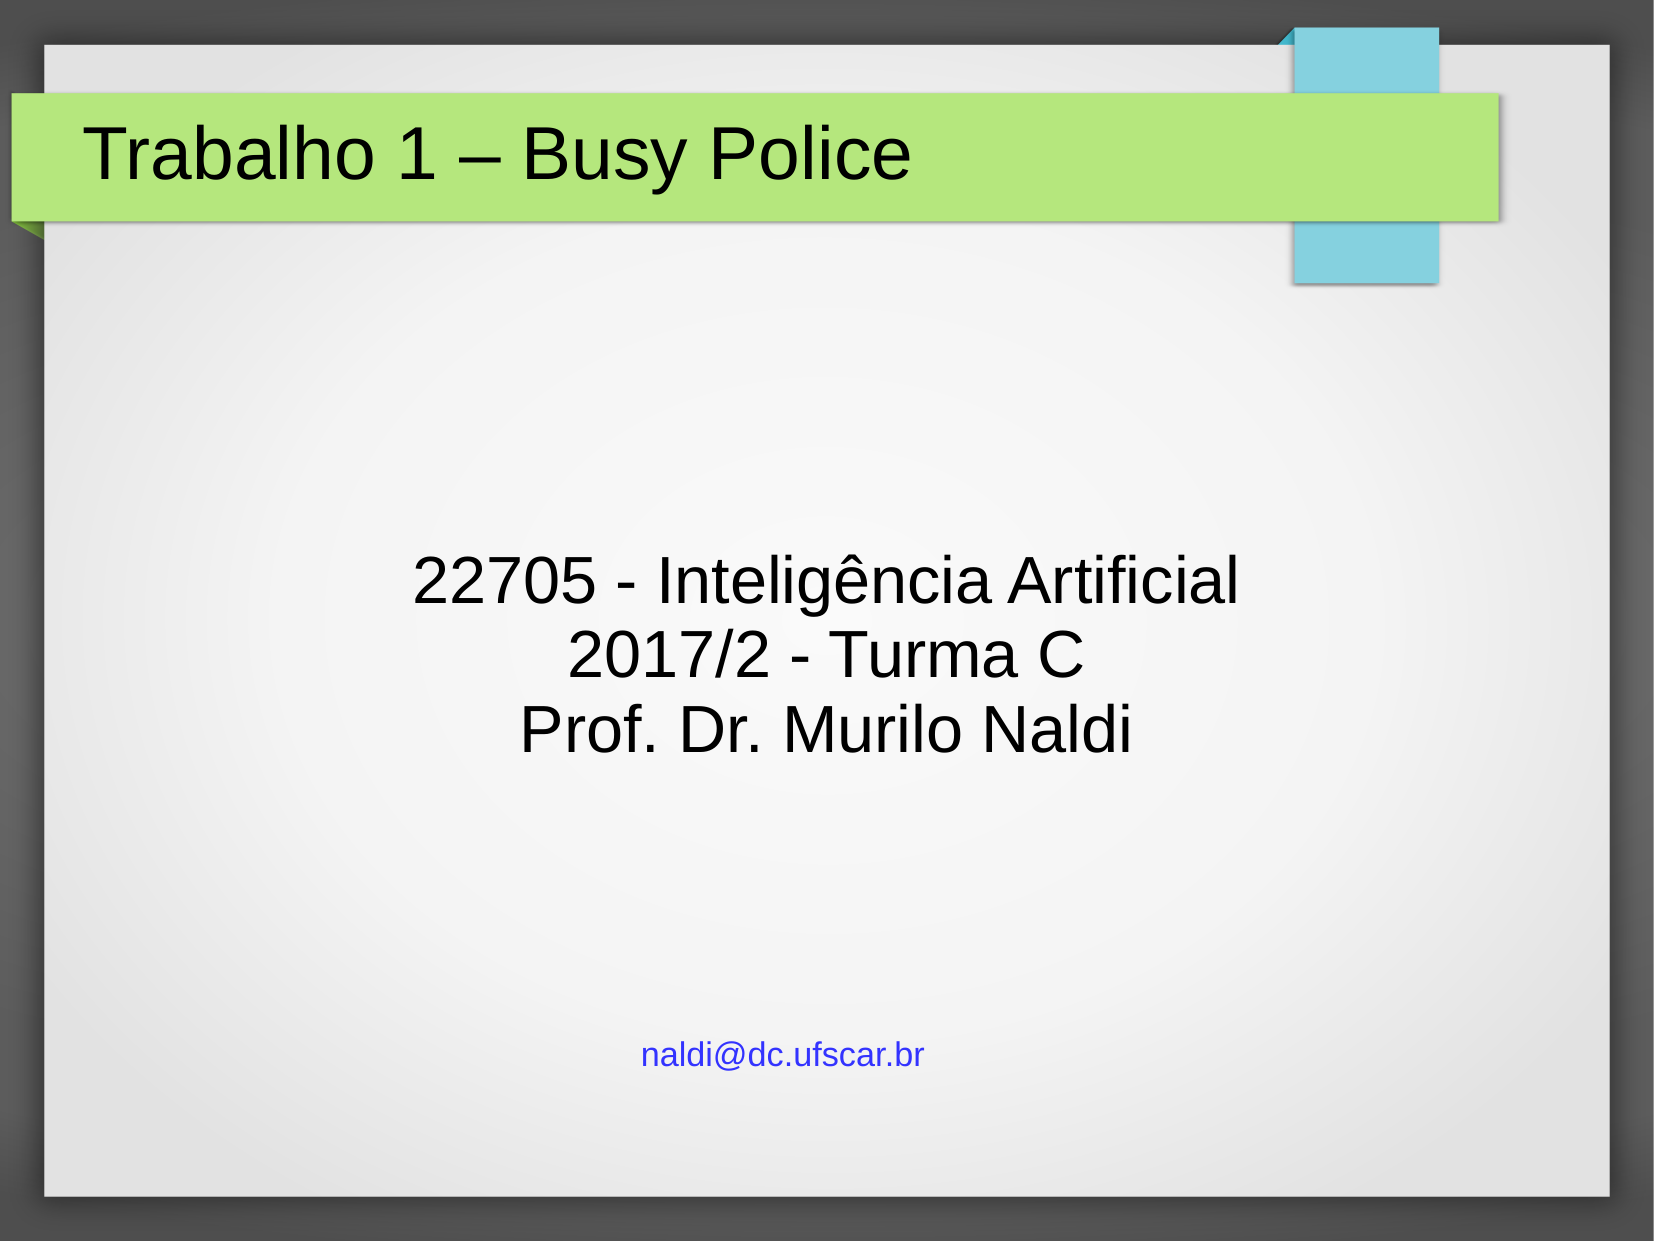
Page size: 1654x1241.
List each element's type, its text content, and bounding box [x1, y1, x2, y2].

text_box naldi@dc.ufscar.br [625, 1027, 951, 1125]
picture [0, 0, 1654, 1241]
subtitle 22705 - Inteligência Artificial 2017/2 - Turma C Prof. Dr. Murilo Naldi [82, 295, 1571, 1015]
title Trabalho 1 – Busy Police [82, 94, 1264, 213]
